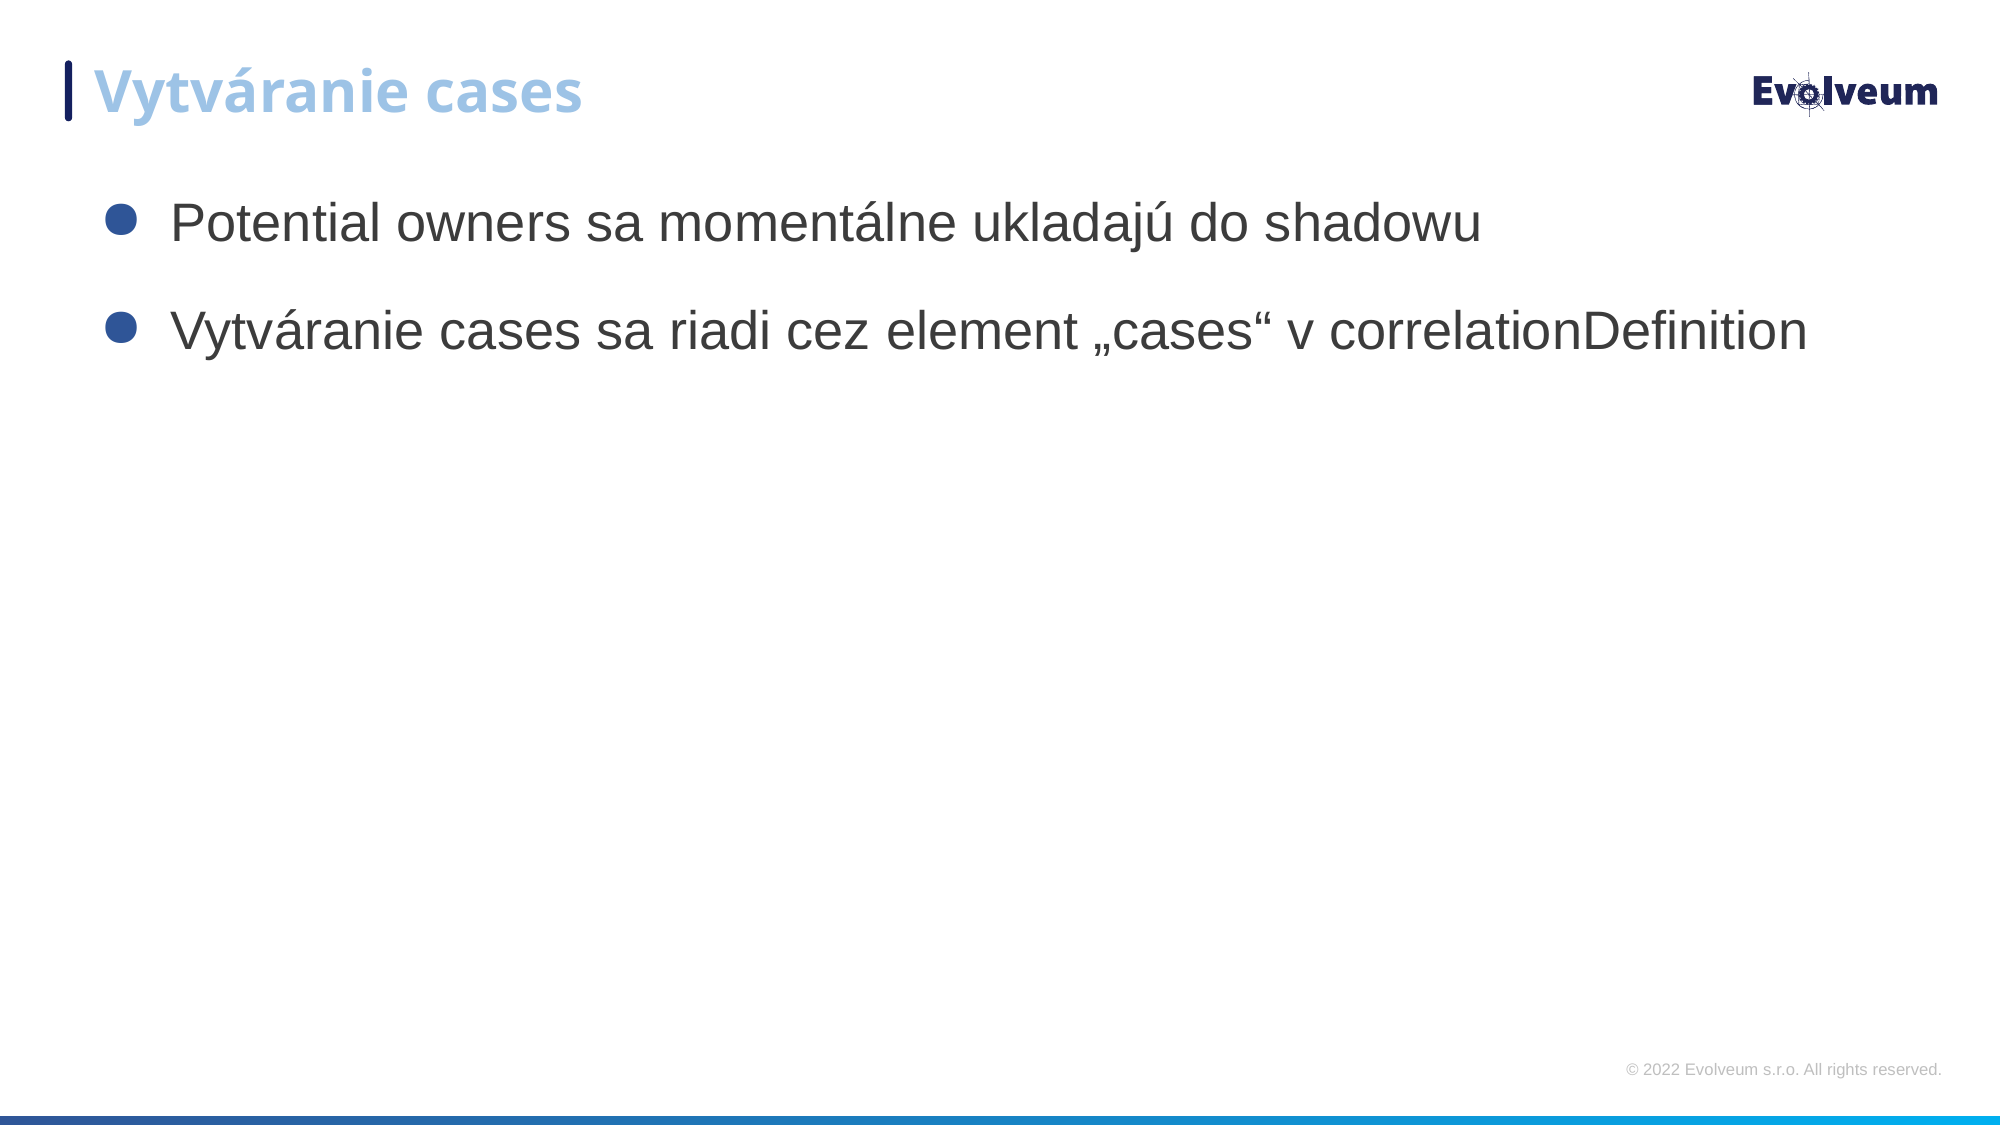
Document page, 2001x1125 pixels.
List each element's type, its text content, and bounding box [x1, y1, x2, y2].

list Potential owners sa momentálne ukladajú do shadowu Vytváranie cases sa riadi cez element „cases“ v correlationDefinition [84, 183, 1916, 1004]
title Vytváranie cases [94, 47, 1687, 133]
